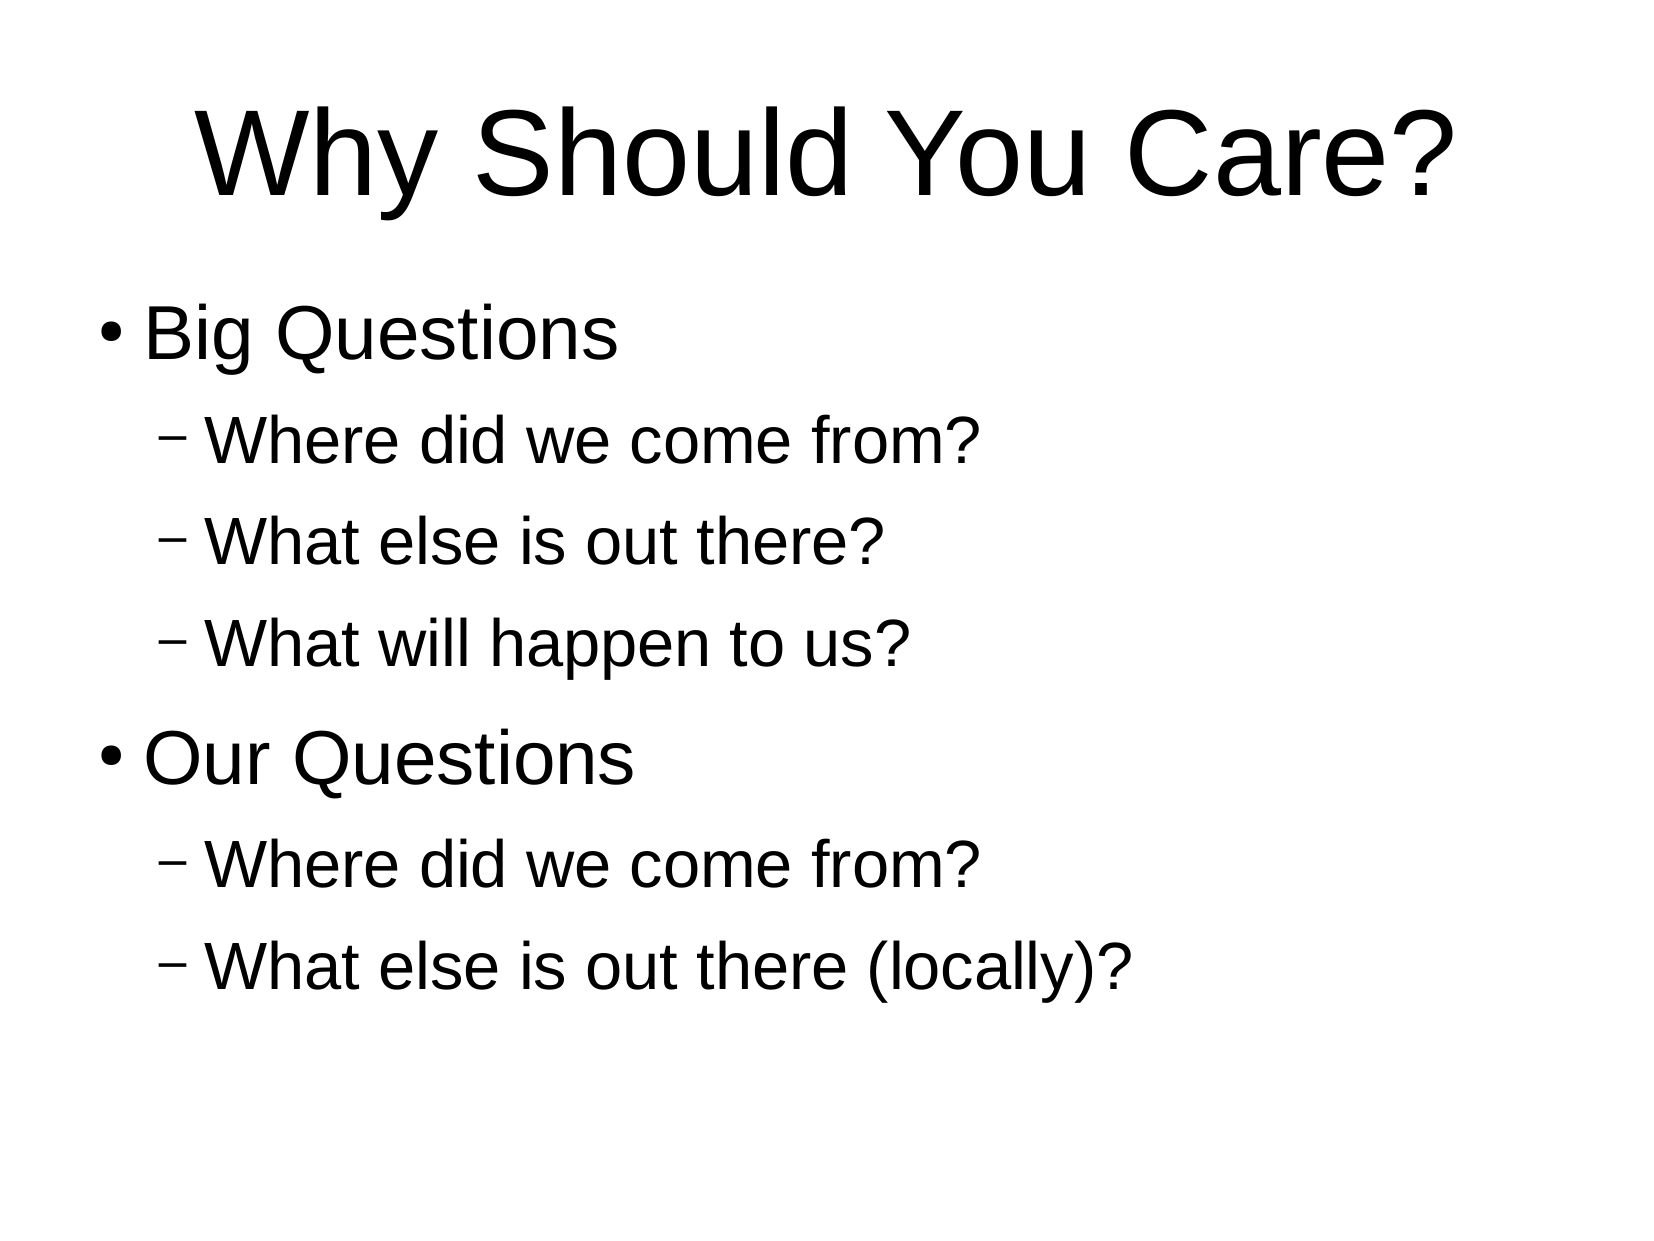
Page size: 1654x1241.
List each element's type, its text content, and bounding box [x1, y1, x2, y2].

list Big Questions Where did we come from? What else is out there? What will happen to us? Our Questions Where did we come from? What else is out there (locally)? [82, 290, 1571, 1010]
title Why Should You Care? [82, 49, 1571, 257]
